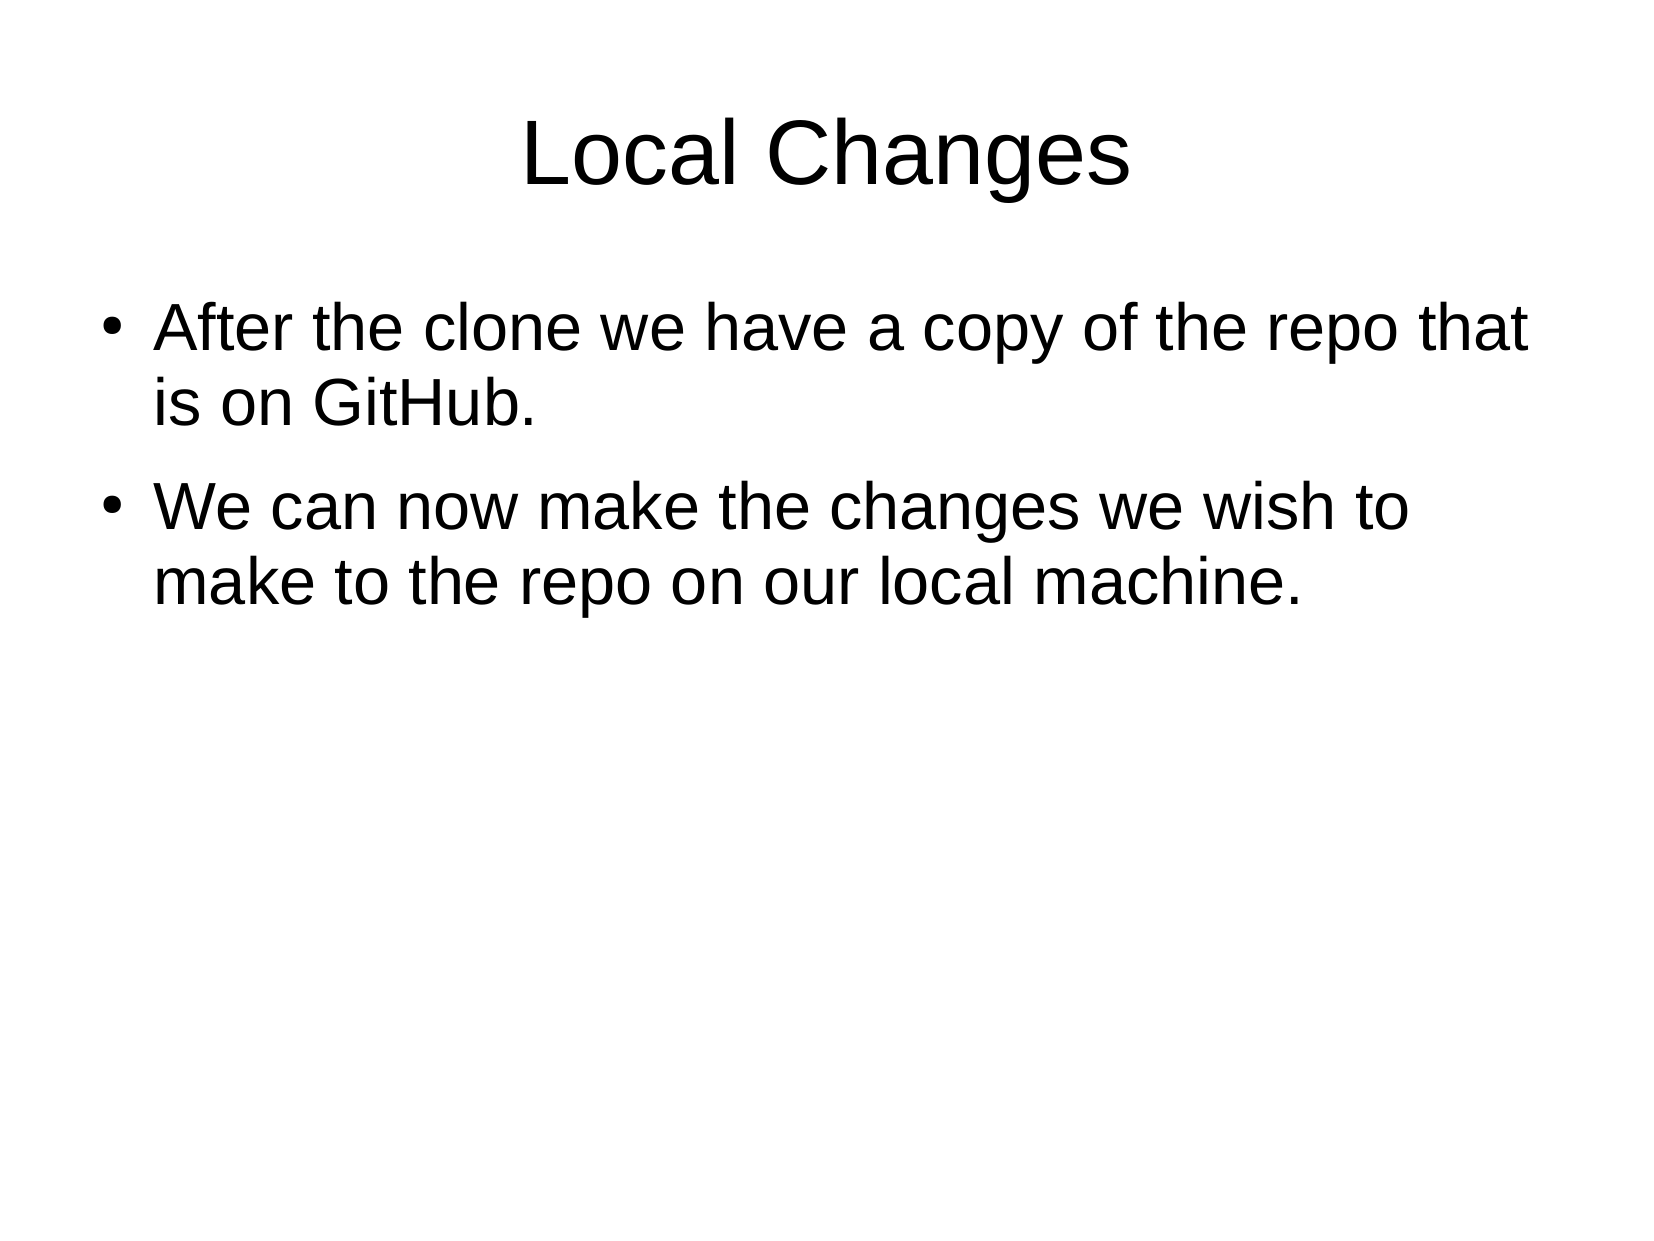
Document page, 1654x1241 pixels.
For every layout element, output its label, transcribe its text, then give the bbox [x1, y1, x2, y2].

list After the clone we have a copy of the repo that is on GitHub. We can now make the changes we wish to make to the repo on our local machine. [82, 290, 1571, 1010]
title Local Changes [82, 49, 1571, 257]
